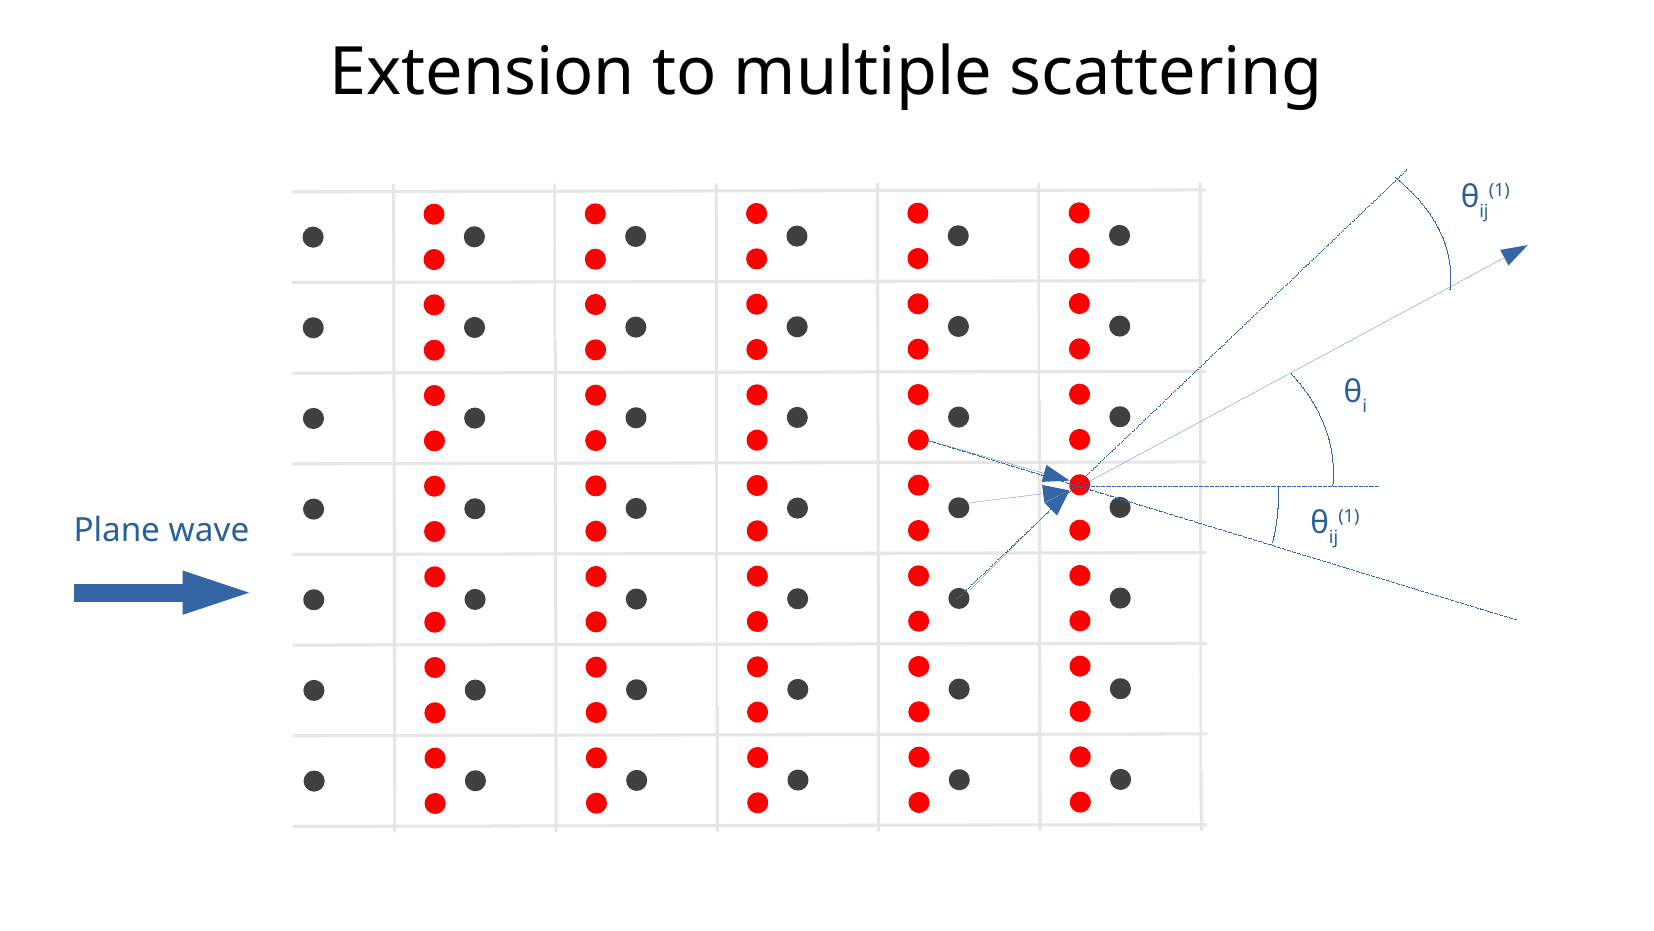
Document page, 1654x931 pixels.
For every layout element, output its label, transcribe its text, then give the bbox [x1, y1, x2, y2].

title θi [1319, 358, 1392, 428]
title θij(1) [1446, 160, 1525, 236]
title Extension to multiple scattering [0, 0, 1654, 139]
title θij(1) [1295, 482, 1375, 567]
picture [291, 182, 1208, 833]
